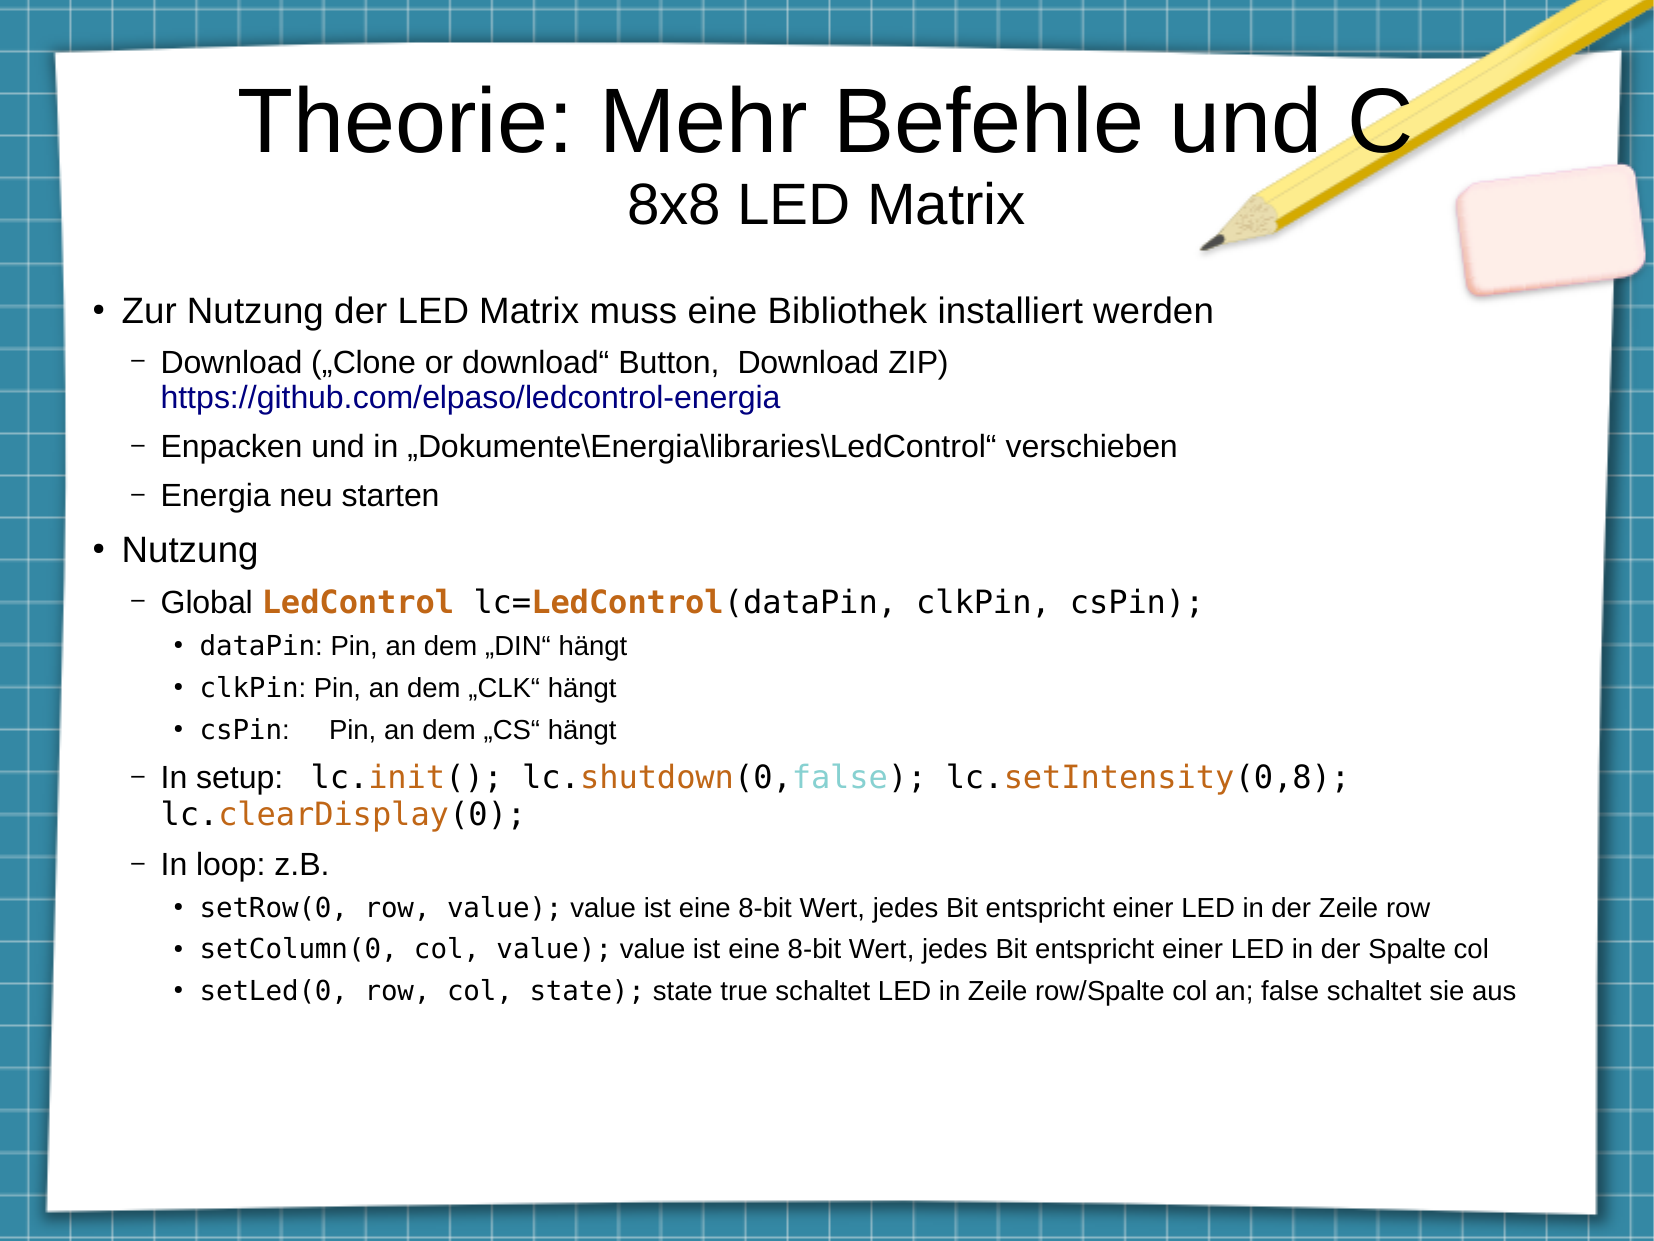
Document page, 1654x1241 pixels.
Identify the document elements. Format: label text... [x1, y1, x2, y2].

title Theorie: Mehr Befehle und C 8x8 LED Matrix [82, 49, 1571, 257]
picture [0, 0, 1654, 1241]
list Zur Nutzung der LED Matrix muss eine Bibliothek installiert werden Download („Clone or download“ Button, Download ZIP) https://github.com/elpaso/ledcontrol-energia Enpacken und in „Dokumente\Energia\libraries\LedControl“ verschieben Energia neu starten Nutzung Global LedControl lc=LedControl(dataPin, clkPin, csPin); dataPin: Pin, an dem „DIN“ hängt clkPin: Pin, an dem „CLK“ hängt csPin: Pin, an dem „CS“ hängt In setup: lc.init(); lc.shutdown(0,false); lc.setIntensity(0,8); lc.clearDisplay(0); In loop: z.B. setRow(0, row, value); value ist eine 8-bit Wert, jedes Bit entspricht einer LED in der Zeile row setColumn(0, col, value); value ist eine 8-bit Wert, jedes Bit entspricht einer LED in der Spalte col setLed(0, row, col, state); state true schaltet LED in Zeile row/Spalte col an; false schaltet sie aus [82, 290, 1571, 1010]
